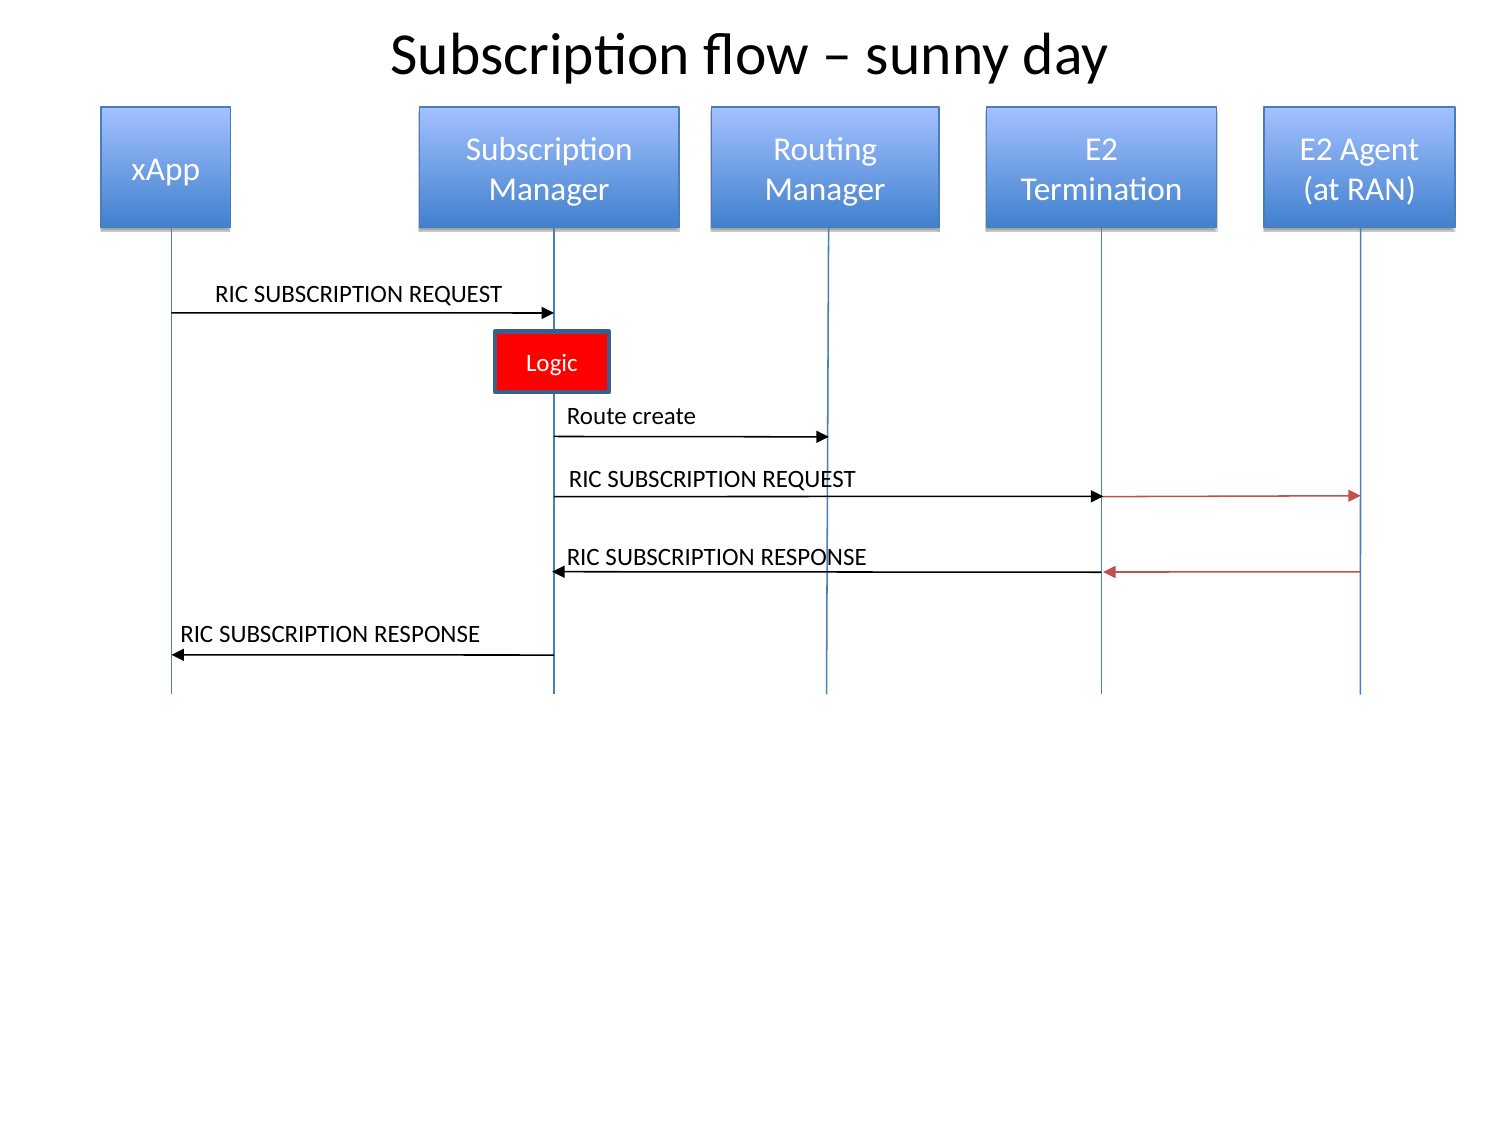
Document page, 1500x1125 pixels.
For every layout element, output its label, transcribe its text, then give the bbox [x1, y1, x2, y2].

text_box E2 Termination [986, 107, 1217, 228]
text_box xApp [101, 107, 231, 228]
text_box Routing Manager [711, 107, 939, 228]
text_box RIC SUBSCRIPTION RESPONSE [165, 610, 573, 656]
text_box RIC SUBSCRIPTION REQUEST [553, 454, 948, 495]
title Subscription flow – sunny day [75, 7, 1425, 95]
text_box RIC SUBSCRIPTION RESPONSE [552, 533, 963, 579]
text_box RIC SUBSCRIPTION REQUEST [200, 269, 518, 312]
text_box Logic [494, 331, 609, 392]
text_box Subscription Manager [419, 107, 680, 228]
text_box Route create [552, 392, 774, 437]
text_box E2 Agent (at RAN) [1264, 107, 1455, 228]
